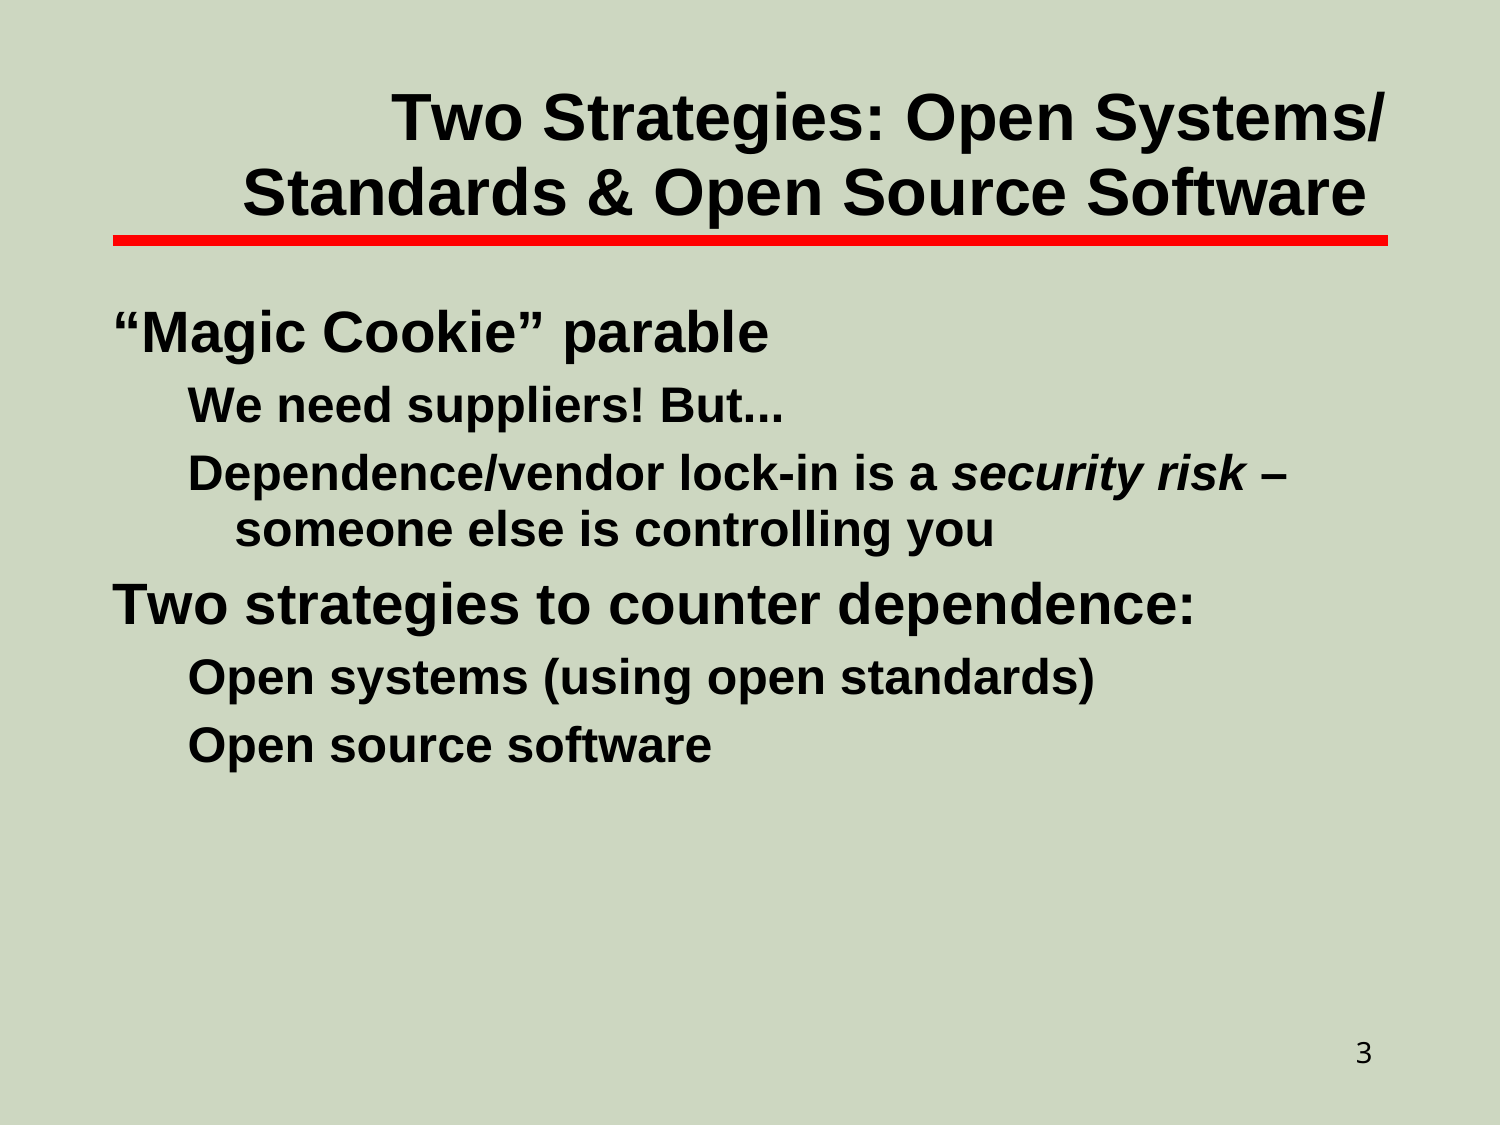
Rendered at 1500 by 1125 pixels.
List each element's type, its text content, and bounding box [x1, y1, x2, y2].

title Two Strategies: Open Systems/ Standards & Open Source Software [112, 79, 1388, 230]
list “Magic Cookie” parable We need suppliers! But... Dependence/vendor lock-in is a security risk – someone else is controlling you Two strategies to counter dependence: Open systems (using open standards) Open source software [112, 299, 1388, 1096]
